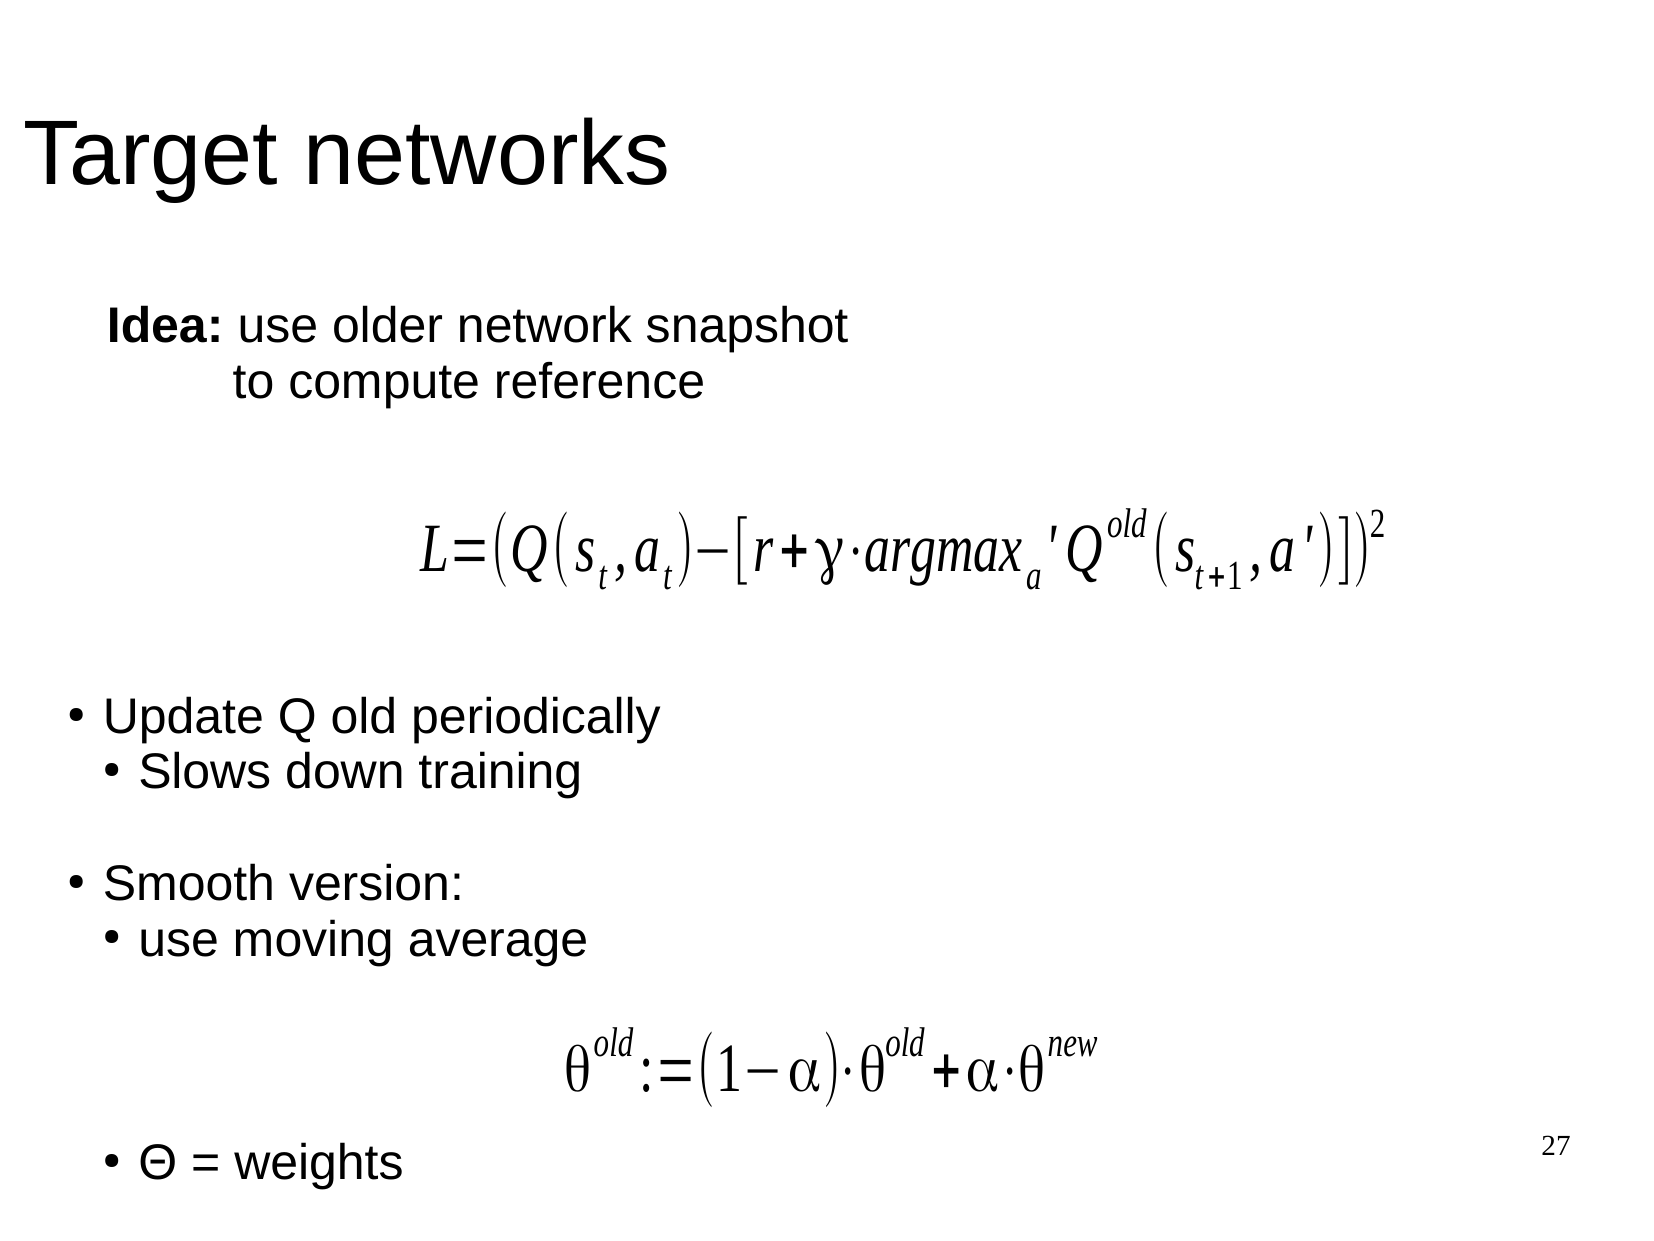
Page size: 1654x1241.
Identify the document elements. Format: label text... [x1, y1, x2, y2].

title Target networks [23, 49, 1512, 257]
chart [403, 498, 1399, 597]
text_box Idea: use older network snapshot to compute reference Update Q old periodically Slows down training Smooth version: use moving average Θ = weights [17, 234, 921, 1207]
chart [551, 1017, 1111, 1110]
